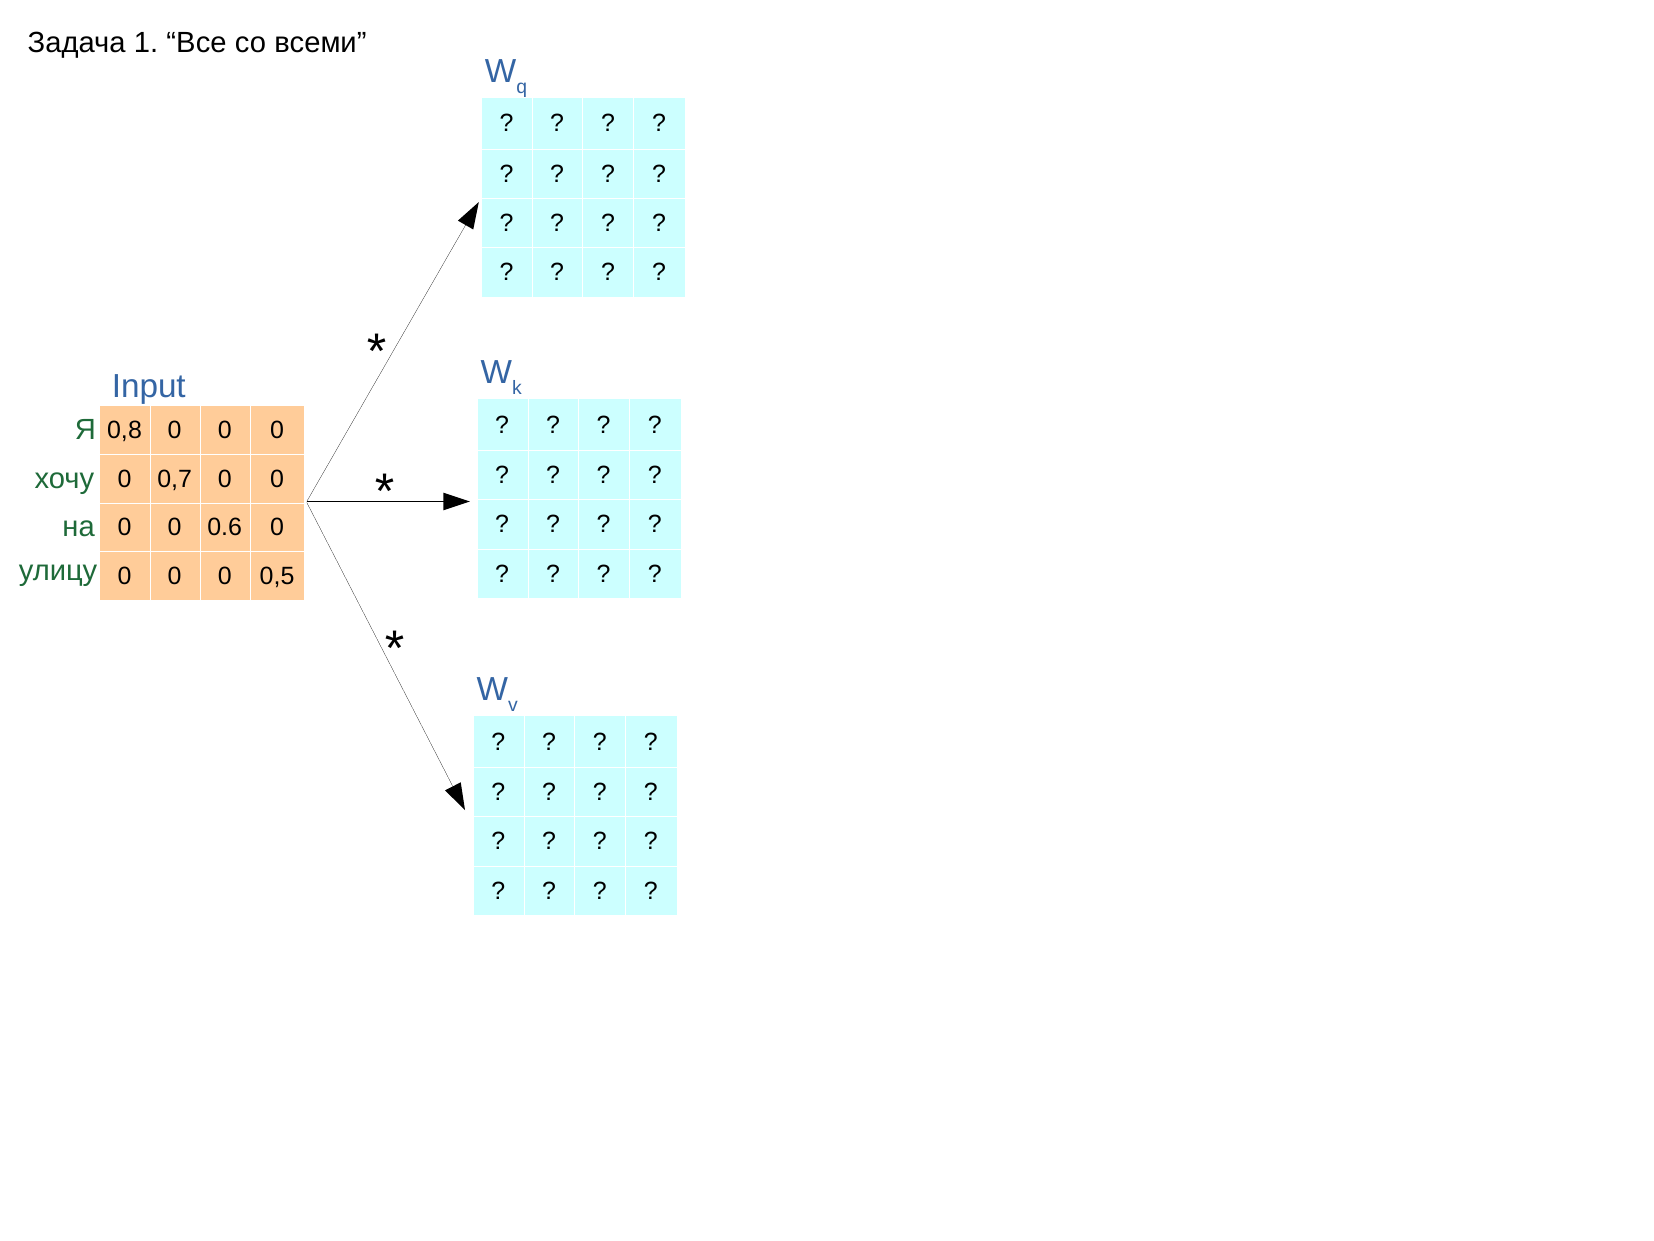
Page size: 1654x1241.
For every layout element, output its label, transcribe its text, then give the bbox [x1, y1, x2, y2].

table_cell ? [575, 768, 625, 816]
table_cell 0 [201, 455, 250, 503]
table_cell ? [478, 500, 528, 549]
table_cell 0,5 [251, 552, 304, 600]
table_header 0 [201, 406, 250, 454]
table_cell ? [579, 451, 629, 499]
table_cell ? [482, 199, 532, 247]
table_cell ? [474, 867, 524, 915]
table_cell 0,7 [151, 455, 200, 503]
table_cell ? [482, 150, 532, 198]
table_header ? [575, 716, 625, 767]
table_cell 0 [201, 552, 250, 600]
table_cell ? [533, 199, 582, 247]
table_header 0 [151, 406, 200, 454]
table_cell ? [529, 500, 578, 549]
table_header ? [525, 716, 574, 767]
table_cell ? [533, 248, 582, 297]
table_cell 0 [151, 504, 200, 551]
table_header 0 [251, 406, 304, 454]
table_cell ? [529, 550, 578, 598]
text_box Wk [465, 346, 565, 407]
text_box Wq [470, 45, 569, 106]
table_cell ? [583, 248, 633, 297]
table_header ? [626, 716, 677, 767]
table_cell ? [525, 768, 574, 816]
table_cell ? [482, 248, 532, 297]
table_cell ? [630, 550, 681, 598]
text_box Задача 1. “Все со всеми” [12, 18, 451, 66]
table_cell ? [579, 550, 629, 598]
table_cell 0 [100, 455, 150, 503]
table_cell ? [634, 150, 685, 198]
table_header ? [482, 98, 532, 149]
table_cell ? [634, 199, 685, 247]
table_cell ? [529, 451, 578, 499]
table_cell ? [525, 817, 574, 866]
table_cell ? [583, 150, 633, 198]
table_header ? [529, 399, 578, 450]
table_cell ? [634, 248, 685, 297]
table_cell ? [525, 867, 574, 915]
table_cell ? [474, 817, 524, 866]
table_header ? [630, 399, 681, 450]
table_cell ? [575, 867, 625, 915]
table_cell 0 [151, 552, 200, 600]
table_cell ? [478, 451, 528, 499]
text_box хочу [19, 454, 99, 503]
text_box * [360, 456, 405, 541]
text_box Wv [461, 663, 561, 724]
table_header ? [474, 716, 524, 767]
table_cell ? [579, 500, 629, 549]
table_header ? [634, 98, 685, 149]
table_header ? [579, 399, 629, 450]
text_box улицу [3, 546, 99, 595]
table_cell ? [626, 817, 677, 866]
text_box * [369, 613, 415, 684]
text_box * [352, 316, 397, 387]
table_cell 0 [100, 552, 150, 600]
table_cell ? [626, 768, 677, 816]
table_cell ? [533, 150, 582, 198]
table_cell 0 [251, 455, 304, 503]
table_cell ? [478, 550, 528, 598]
table_header ? [478, 399, 528, 450]
table_cell ? [575, 817, 625, 866]
table_header ? [583, 98, 633, 149]
table_cell 0 [100, 504, 150, 551]
text_box на [47, 502, 99, 546]
table_cell ? [474, 768, 524, 816]
table_cell ? [626, 867, 677, 915]
table_cell ? [583, 199, 633, 247]
table_cell 0.6 [201, 504, 250, 551]
table_cell ? [630, 500, 681, 549]
table_cell 0 [251, 504, 304, 551]
table_cell ? [630, 451, 681, 499]
text_box Input [97, 360, 211, 412]
table_header ? [533, 98, 582, 149]
table_header 0,8 [100, 406, 150, 454]
text_box Я [60, 405, 99, 454]
